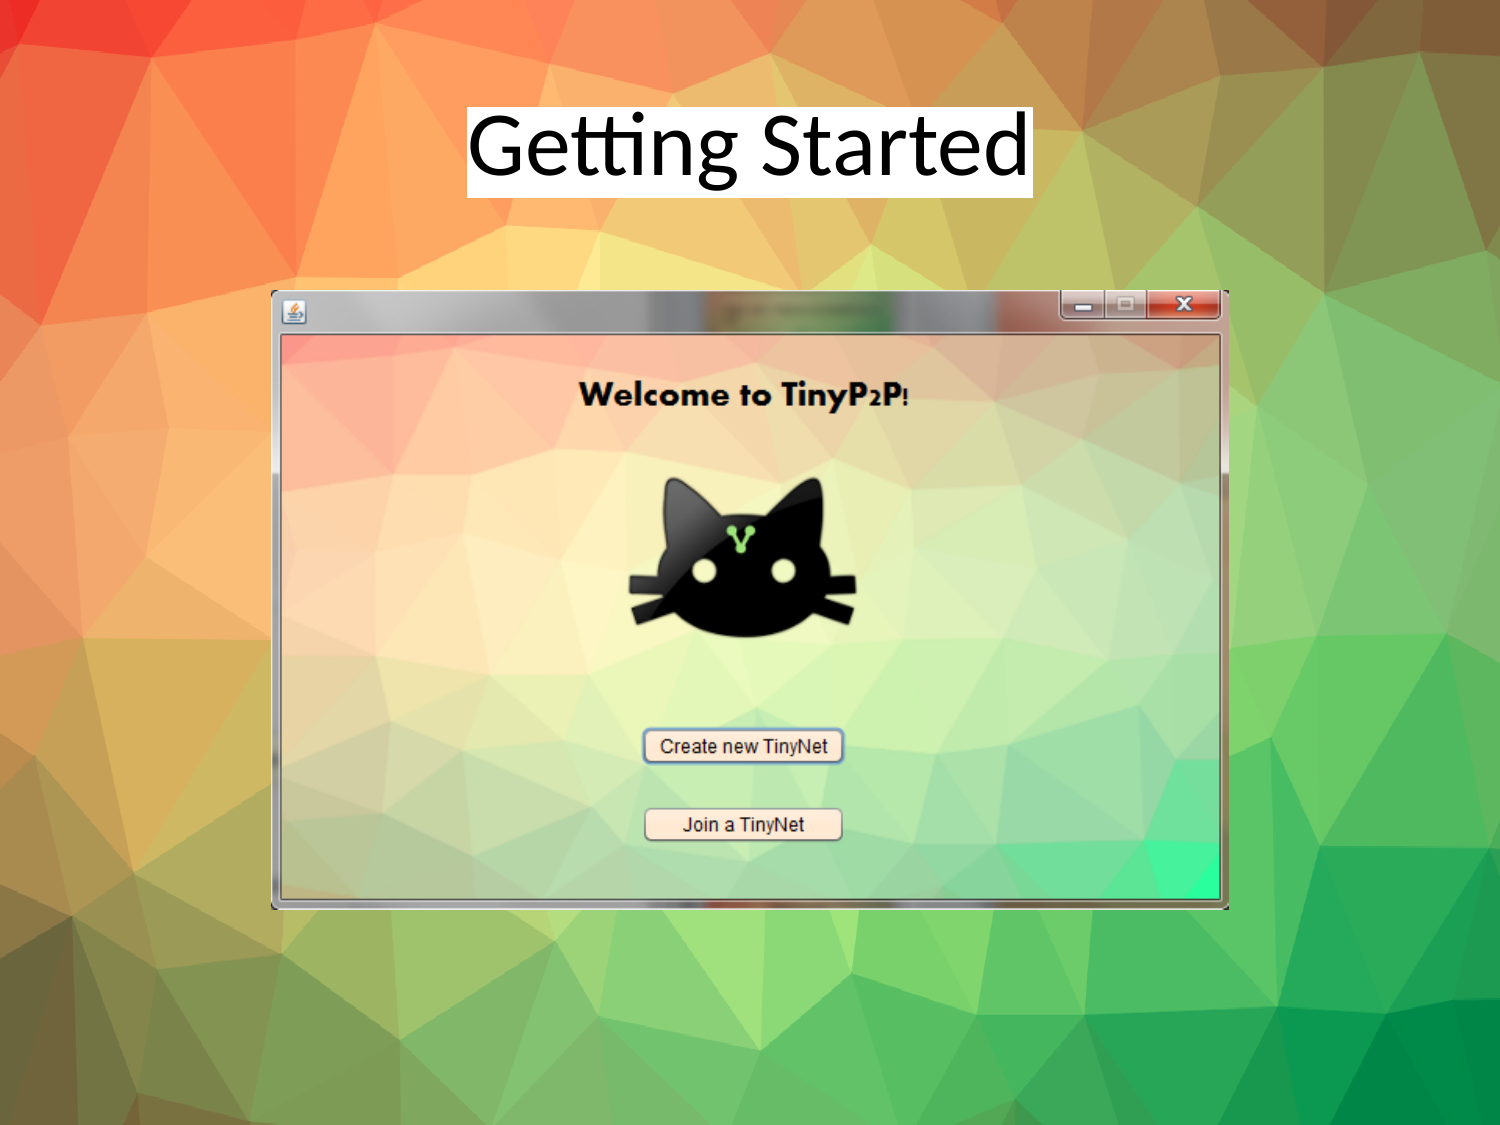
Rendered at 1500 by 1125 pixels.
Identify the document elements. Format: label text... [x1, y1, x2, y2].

picture [0, 0, 1500, 1125]
title Getting Started [75, 45, 1426, 233]
